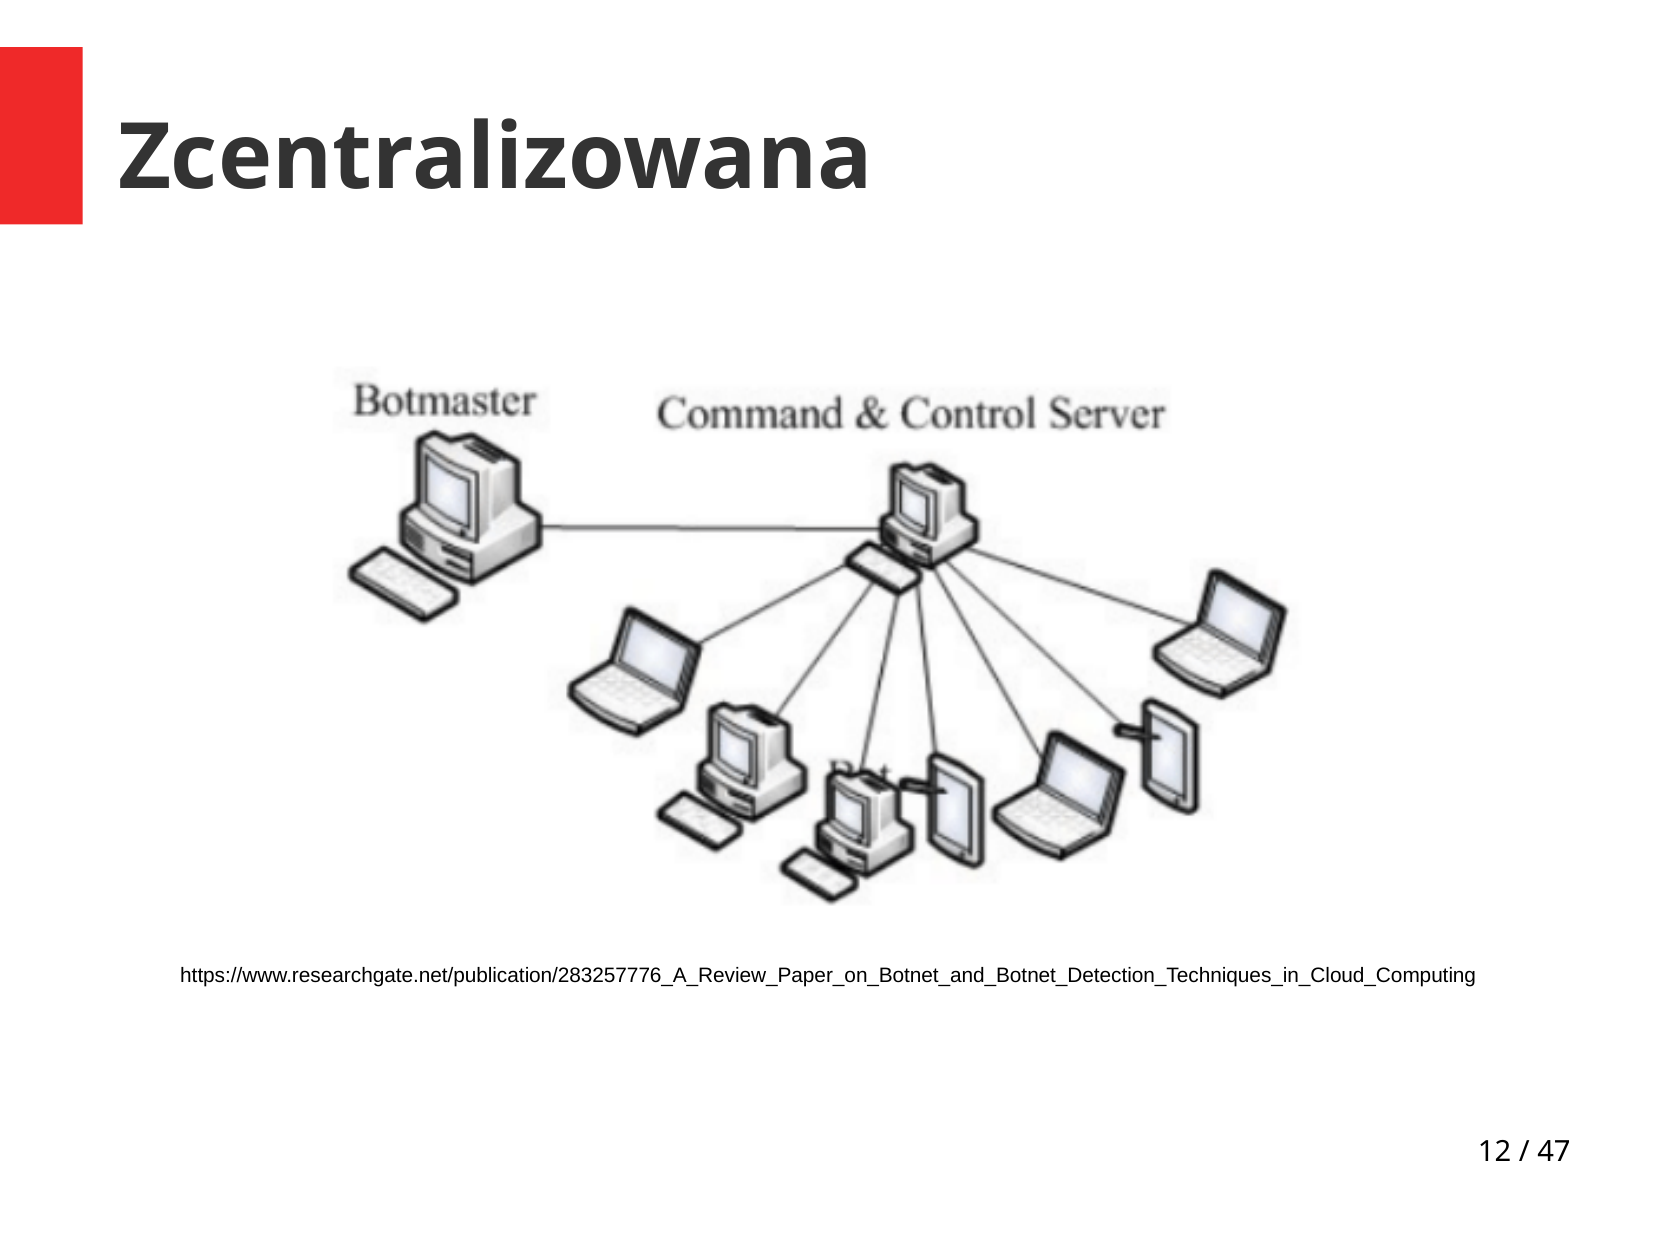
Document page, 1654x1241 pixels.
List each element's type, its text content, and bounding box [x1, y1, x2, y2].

title Zcentralizowana [118, 49, 1571, 257]
text_box https://www.researchgate.net/publication/283257776_A_Review_Paper_on_Botnet_and_Botnet_Detection_Techniques_in_Cloud_Computing [165, 956, 1501, 991]
picture [329, 365, 1332, 920]
